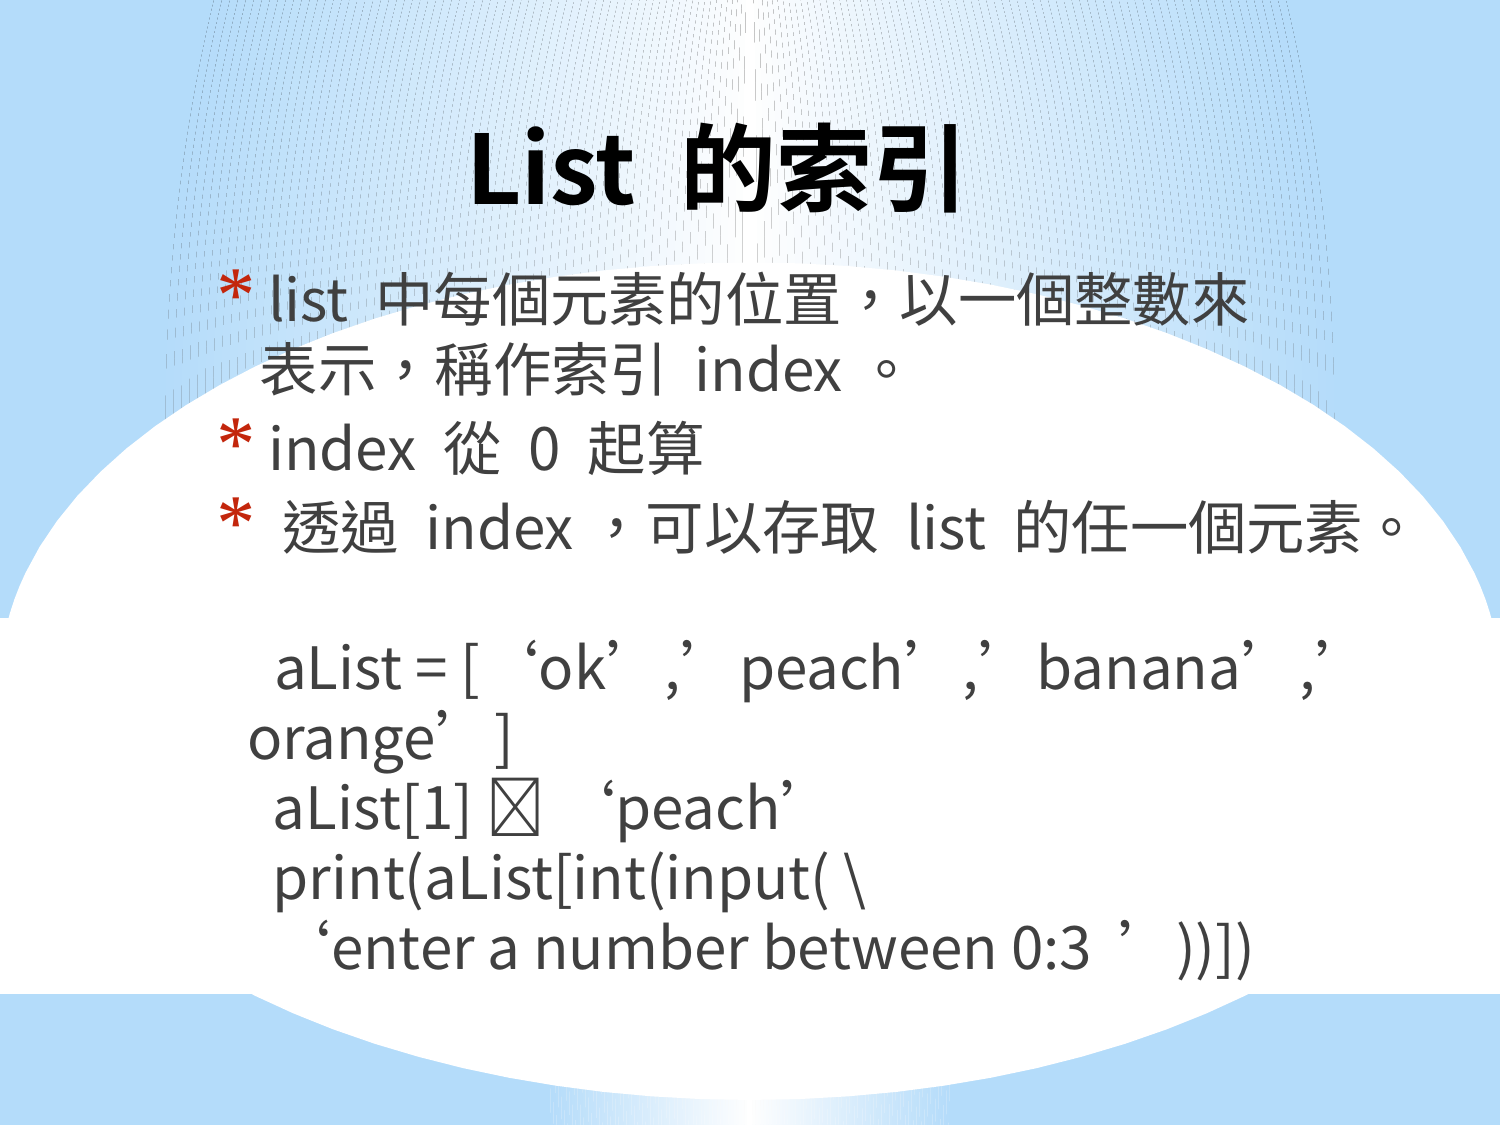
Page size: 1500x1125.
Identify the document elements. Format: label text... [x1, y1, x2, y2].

list list 中每個元素的位置，以一個整數來 表示，稱作索引 index。 index 從 0 起算 透過 index，可以存取 list 的任一個元素。 aList = [‘ok’,’peach’,’banana’,’orange’] aList[1]  ‘peach’ print(aList[int(input( \ ‘enter a number between 0:3 ’))]) [194, 255, 1400, 1047]
title List 的索引 [183, 101, 1252, 290]
